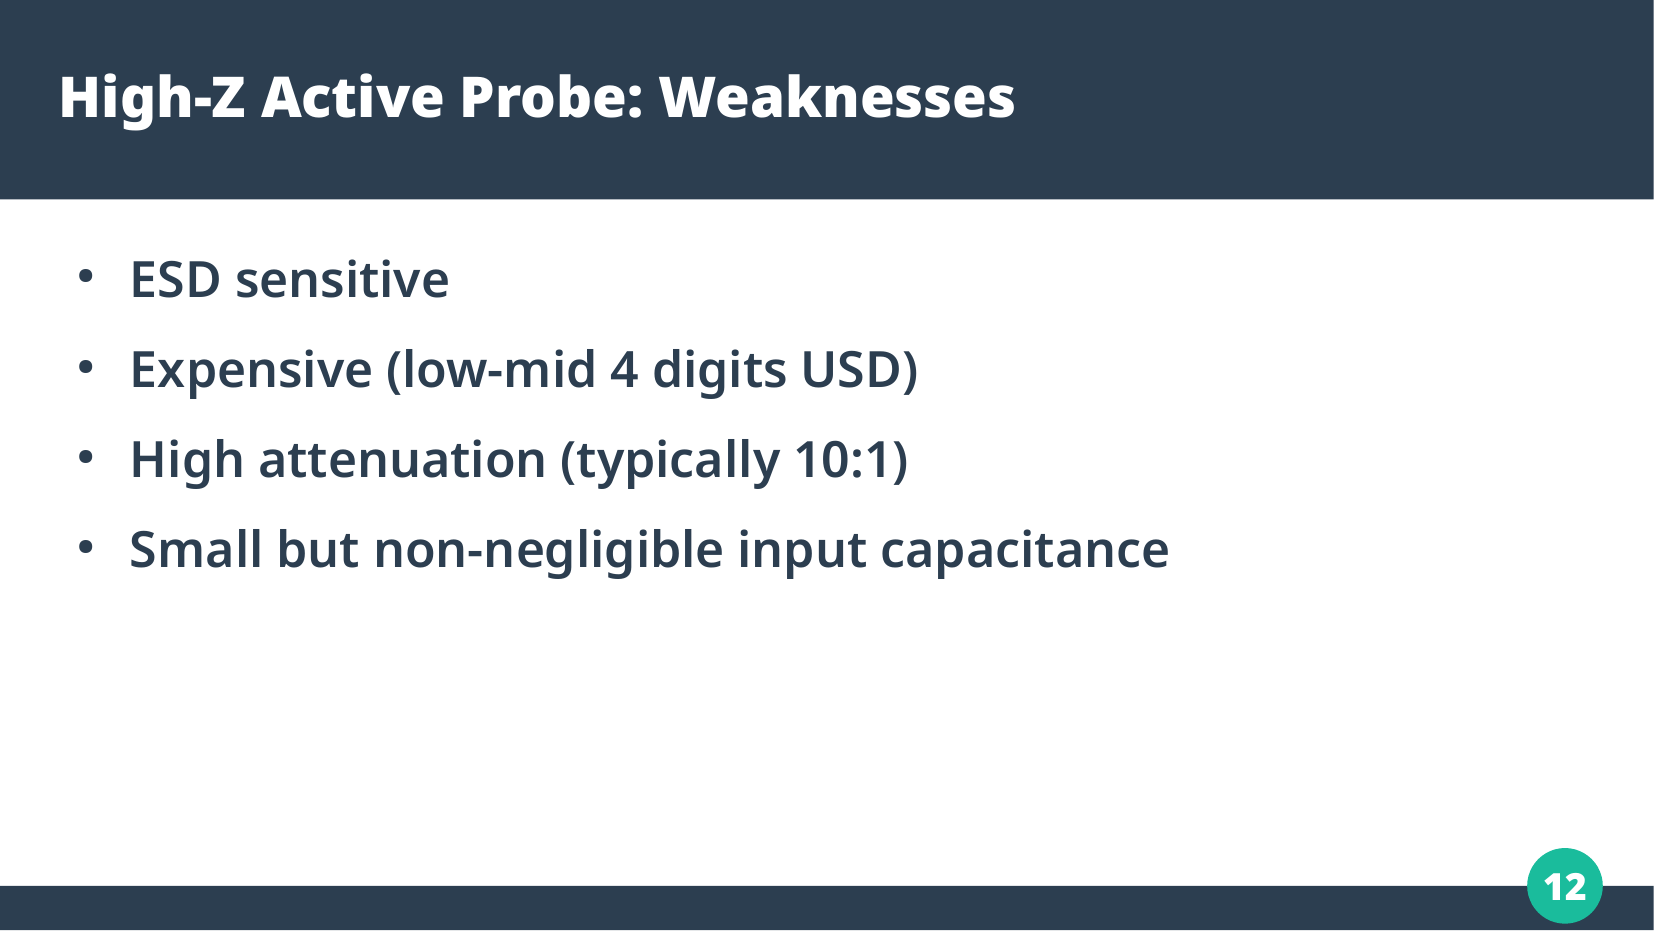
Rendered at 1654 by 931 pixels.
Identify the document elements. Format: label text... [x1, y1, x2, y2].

title High-Z Active Probe: Weaknesses [59, 37, 1595, 155]
list ESD sensitive Expensive (low-mid 4 digits USD) High attenuation (typically 10:1) Small but non-negligible input capacitance [59, 243, 1595, 864]
